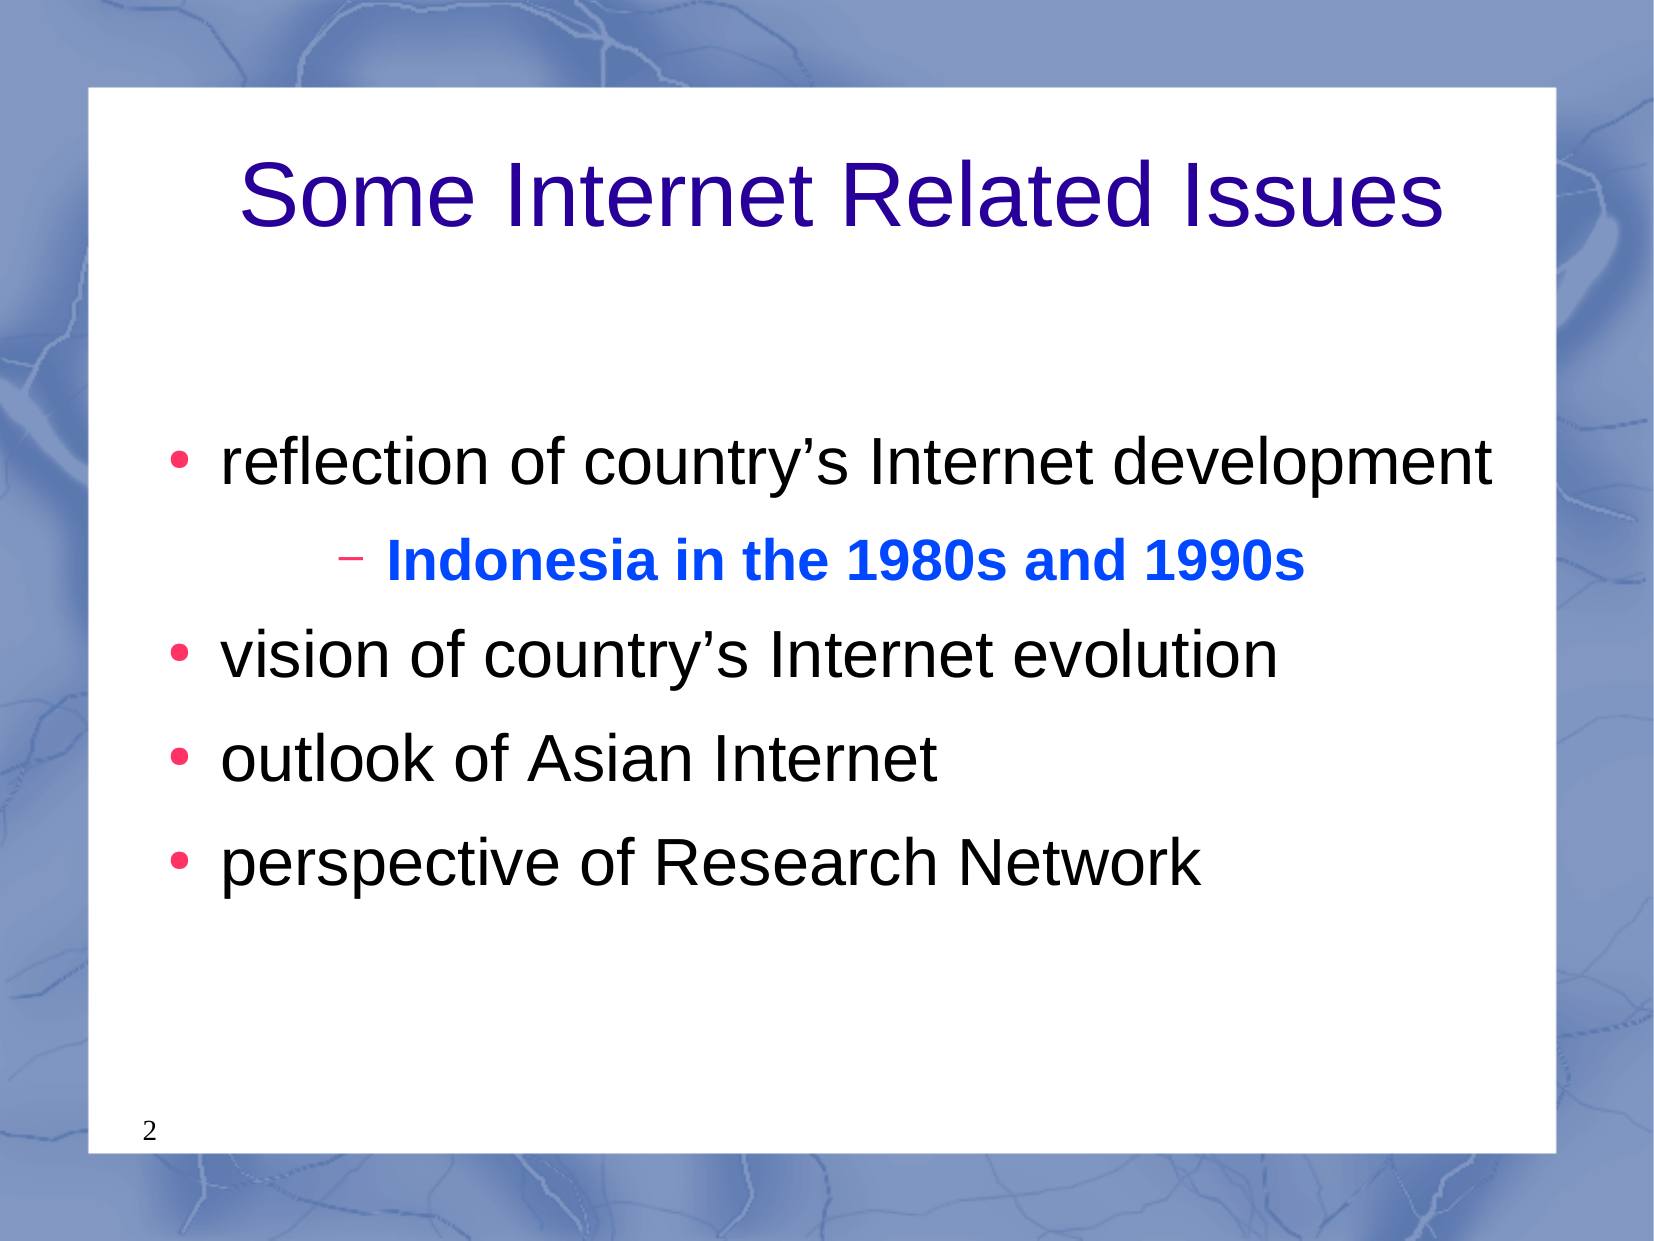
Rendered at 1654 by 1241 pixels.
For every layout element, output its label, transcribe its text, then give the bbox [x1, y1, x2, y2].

picture [0, 0, 1654, 1241]
list reflection of country’s Internet development Indonesia in the 1980s and 1990s vision of country’s Internet evolution outlook of Asian Internet perspective of Research Network [150, 423, 1509, 901]
title Some Internet Related Issues [118, 98, 1536, 291]
